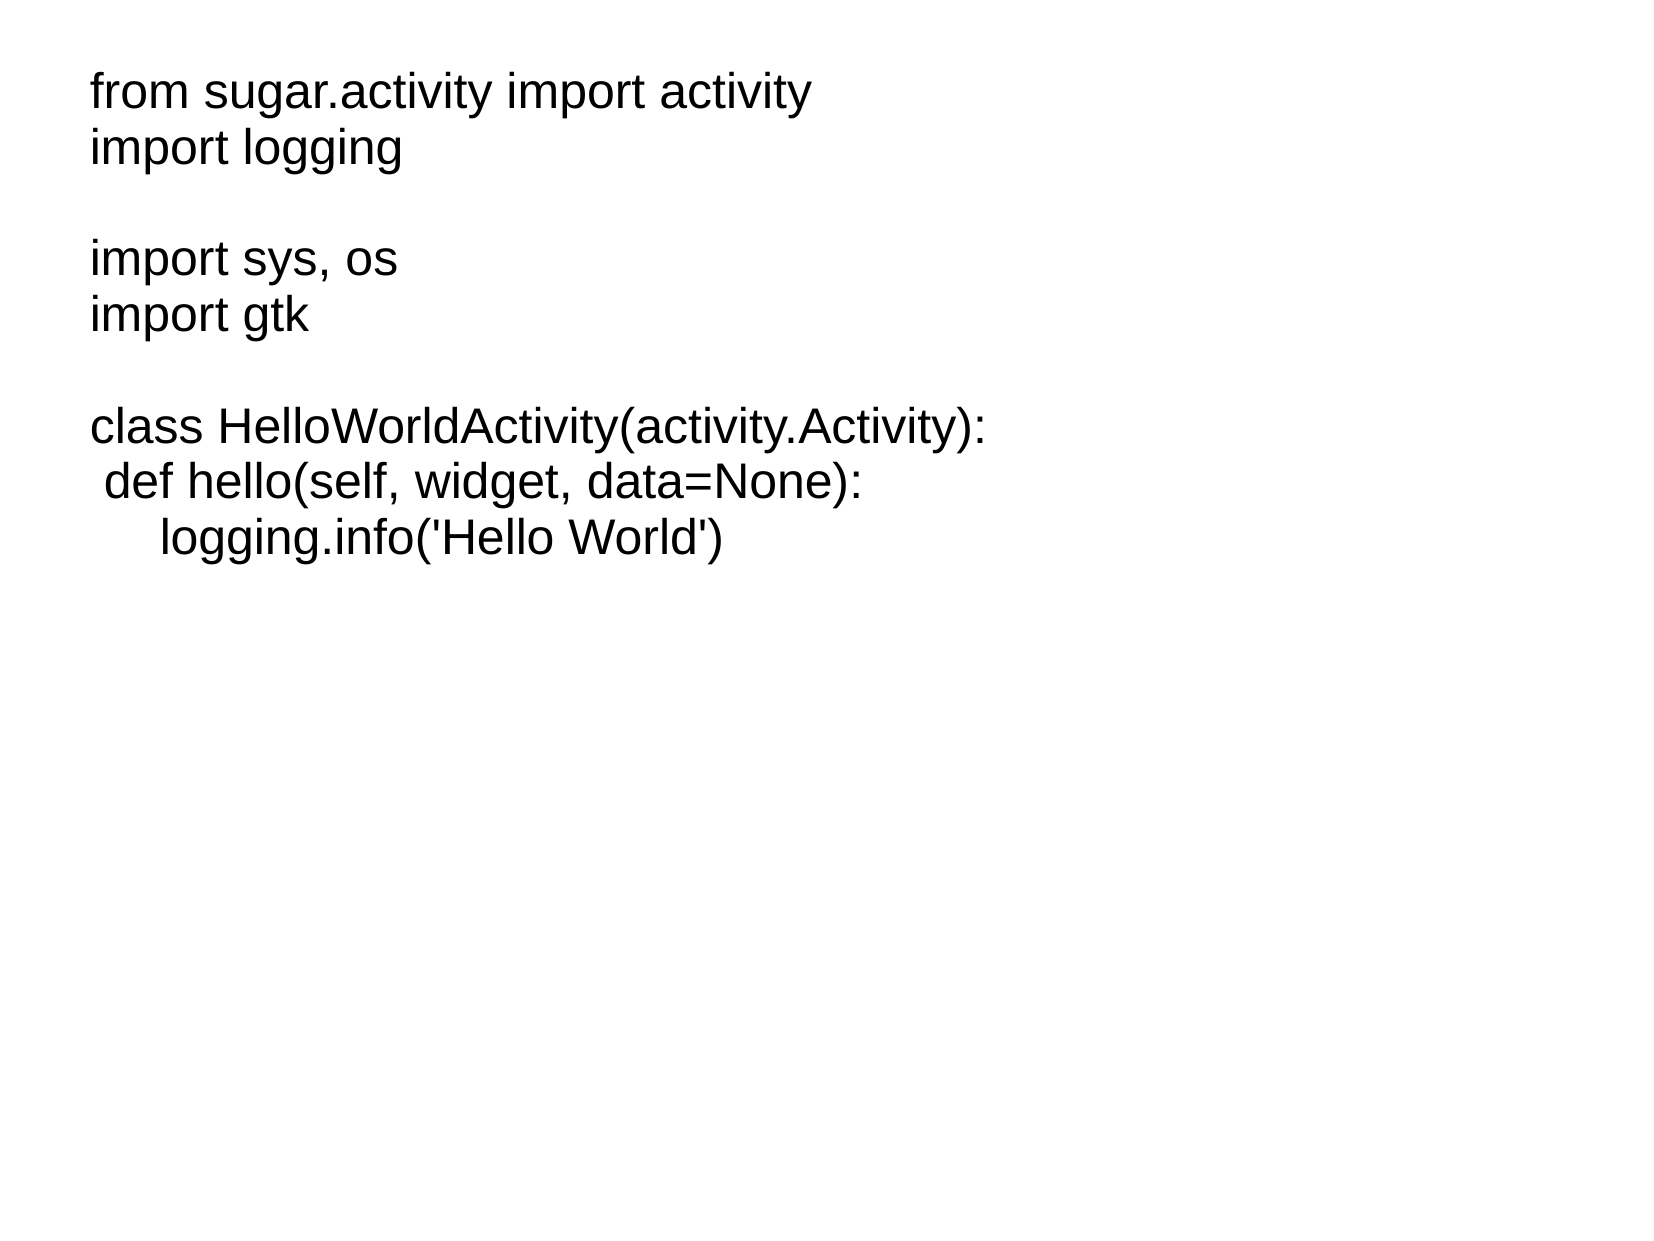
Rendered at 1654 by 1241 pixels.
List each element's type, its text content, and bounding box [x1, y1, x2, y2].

text_box from sugar.activity import activity import logging import sys, os import gtk class HelloWorldActivity(activity.Activity): def hello(self, widget, data=None): logging.info('Hello World') [75, 55, 1437, 1241]
